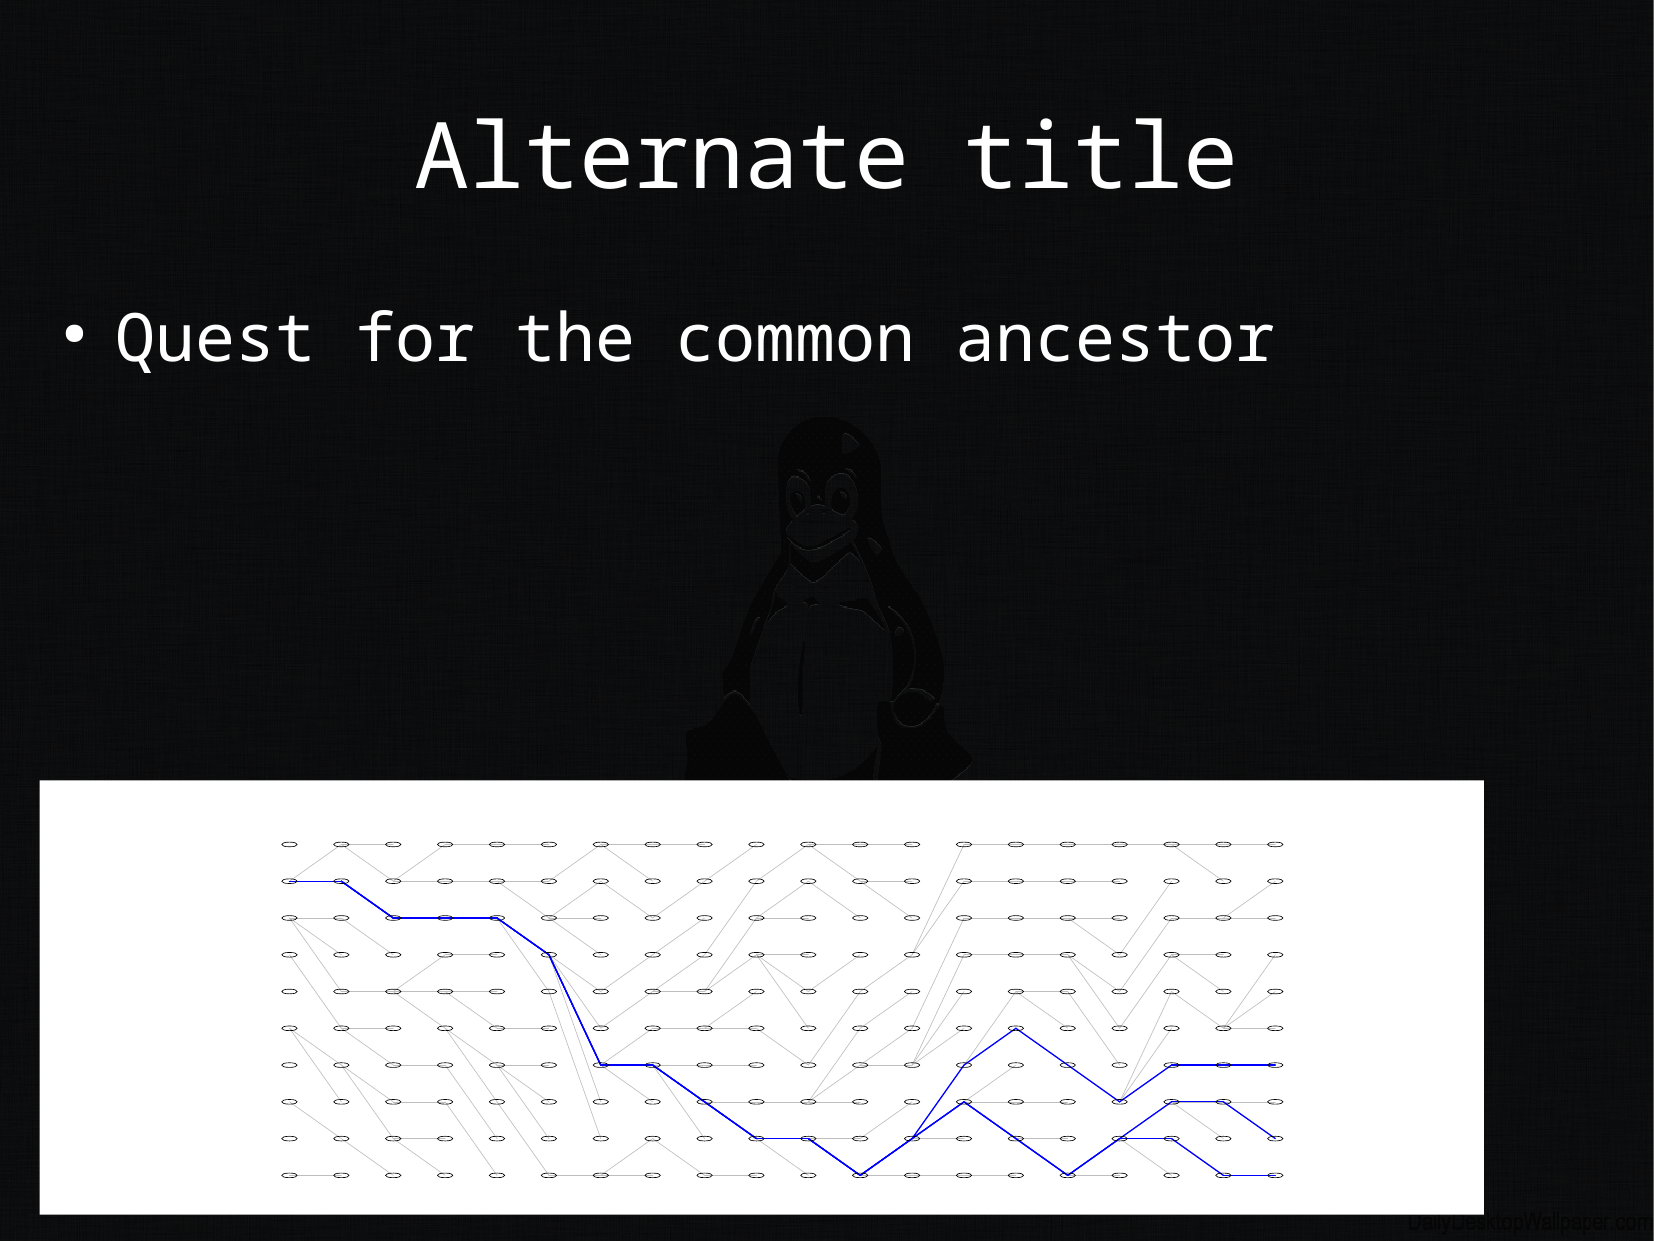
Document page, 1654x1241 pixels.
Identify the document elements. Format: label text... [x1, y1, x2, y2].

list Quest for the common ancestor [45, 290, 1571, 751]
picture [0, 0, 1654, 1241]
title Alternate title [82, 49, 1571, 257]
